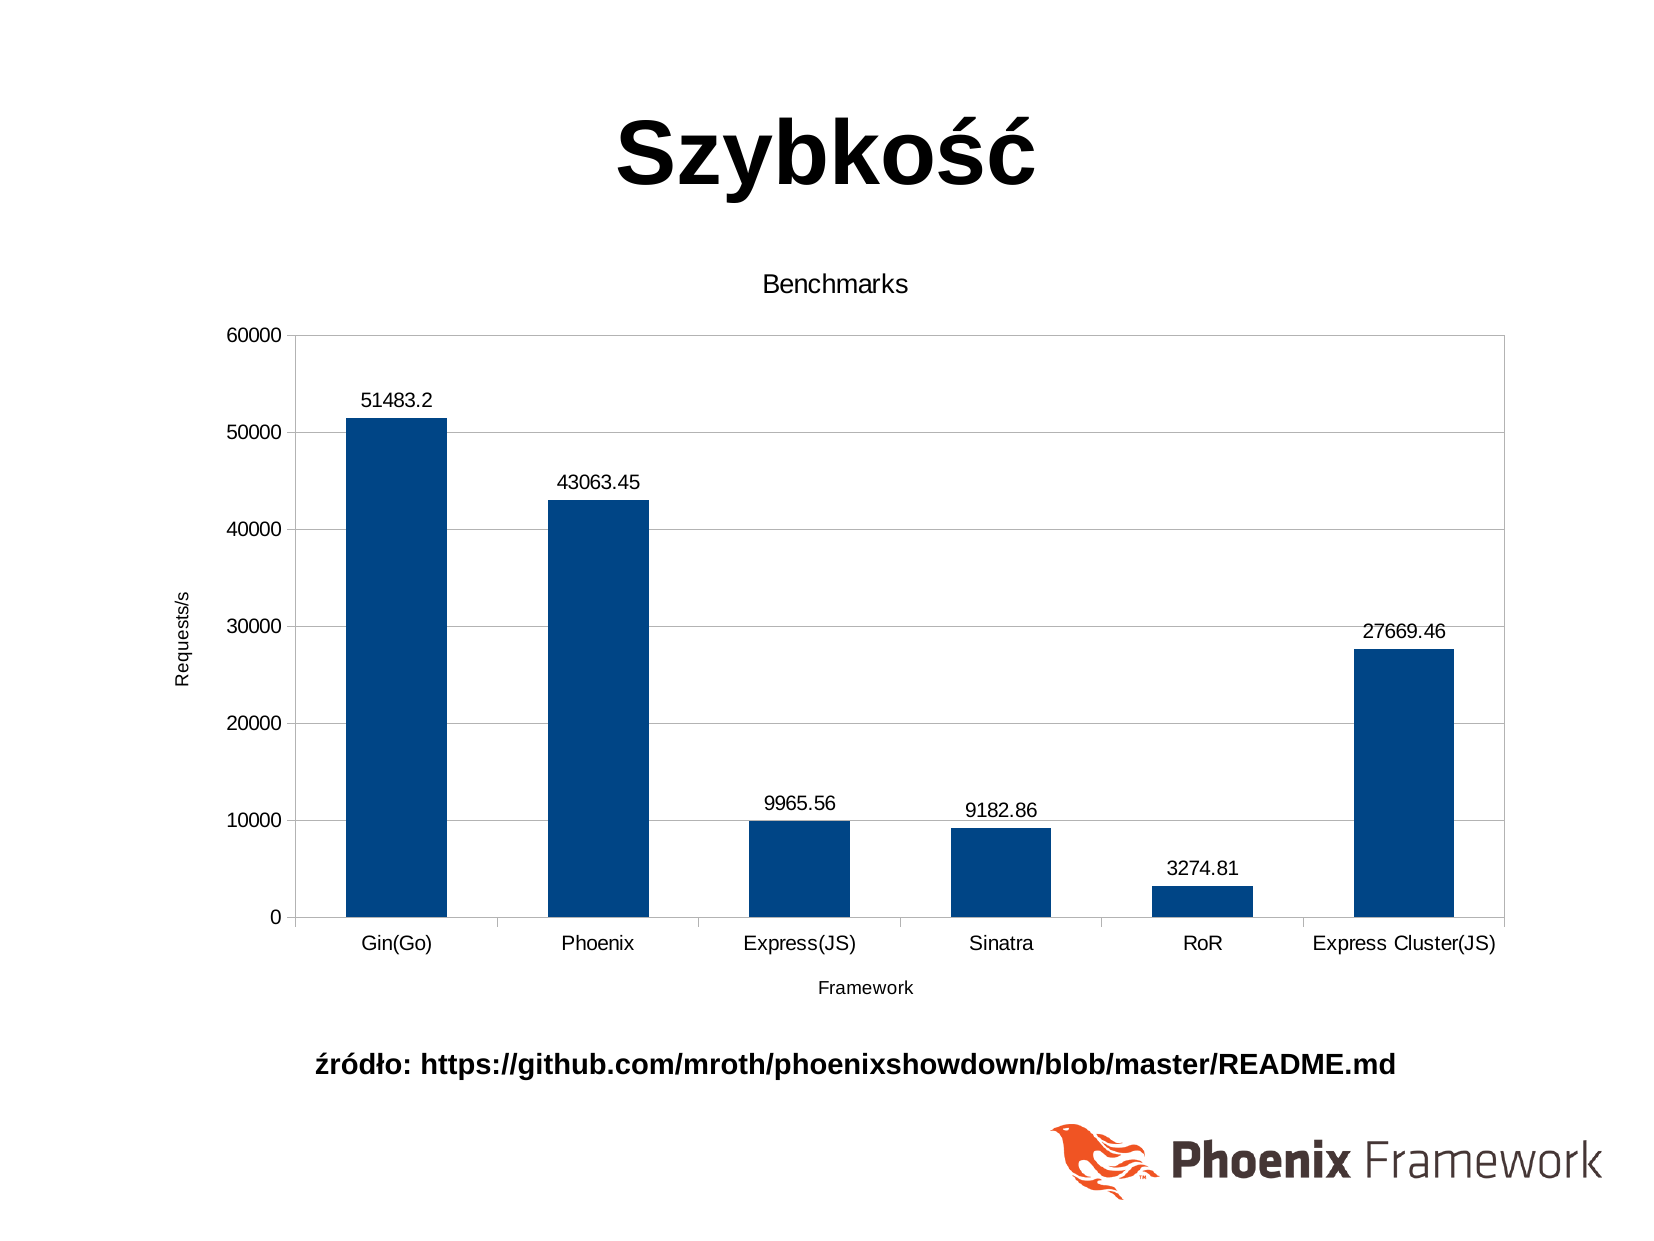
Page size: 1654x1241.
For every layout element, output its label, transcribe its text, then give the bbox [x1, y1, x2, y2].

title Szybkość [82, 49, 1571, 257]
text_box źródło: https://github.com/mroth/phoenixshowdown/blob/master/README.md [300, 1041, 1621, 1141]
chart [138, 238, 1533, 1030]
picture [1050, 1141, 1602, 1201]
